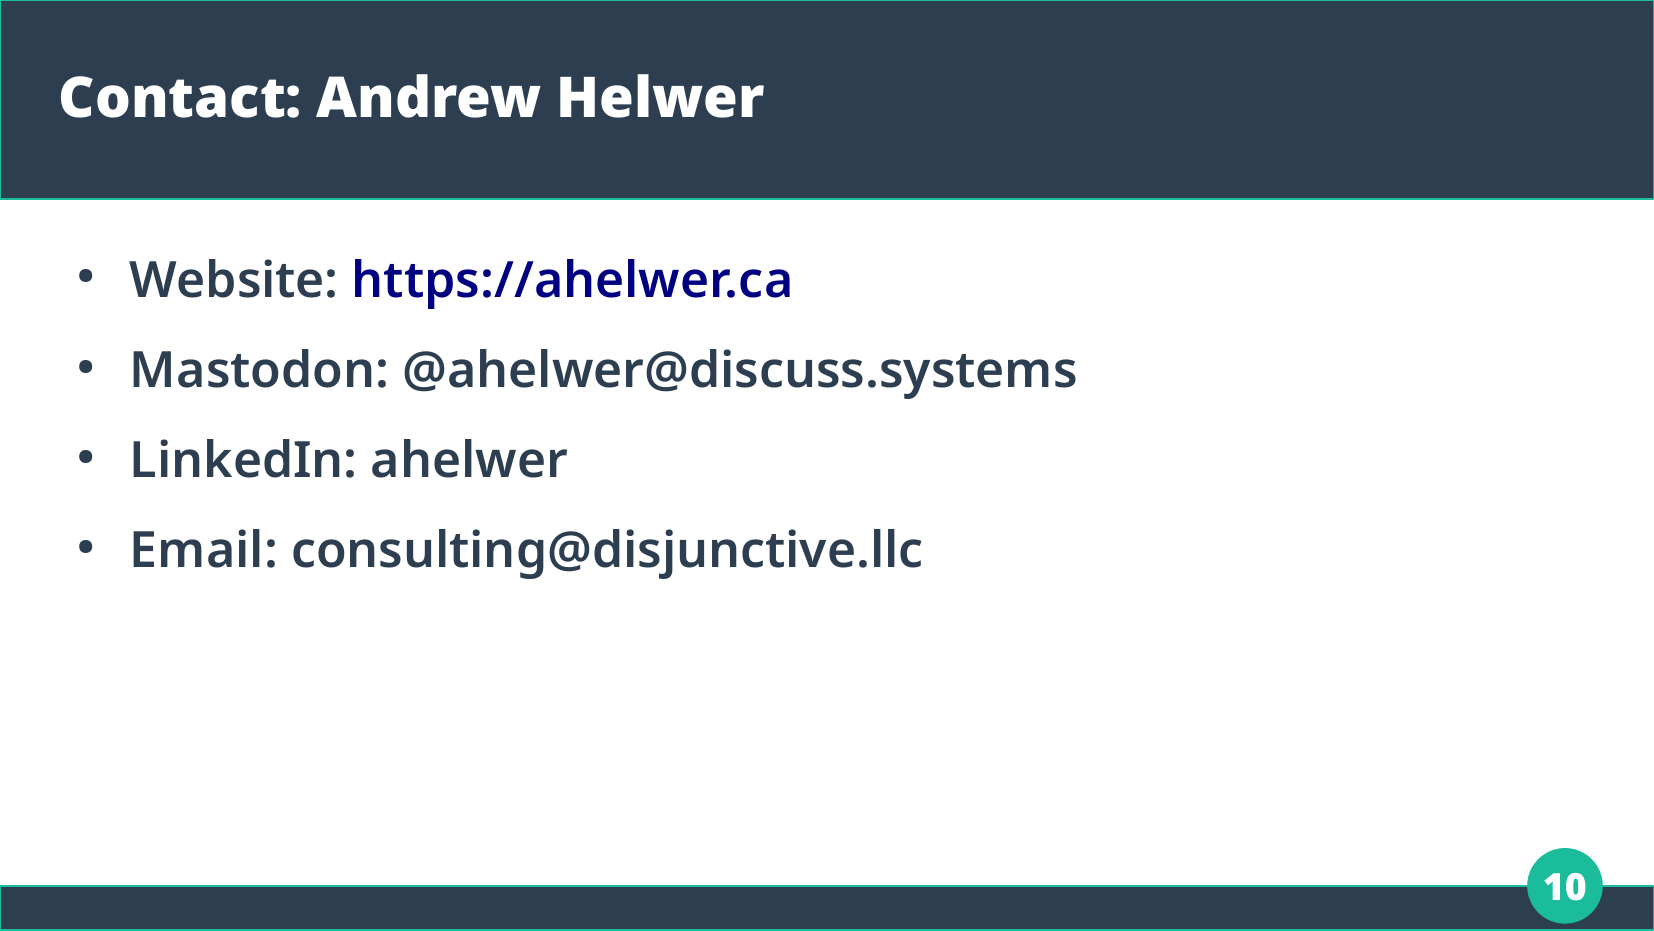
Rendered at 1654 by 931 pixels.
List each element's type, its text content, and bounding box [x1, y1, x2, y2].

title Contact: Andrew Helwer [59, 37, 1595, 155]
list Website: https://ahelwer.ca Mastodon: @ahelwer@discuss.systems LinkedIn: ahelwer Email: consulting@disjunctive.llc [59, 243, 1595, 864]
